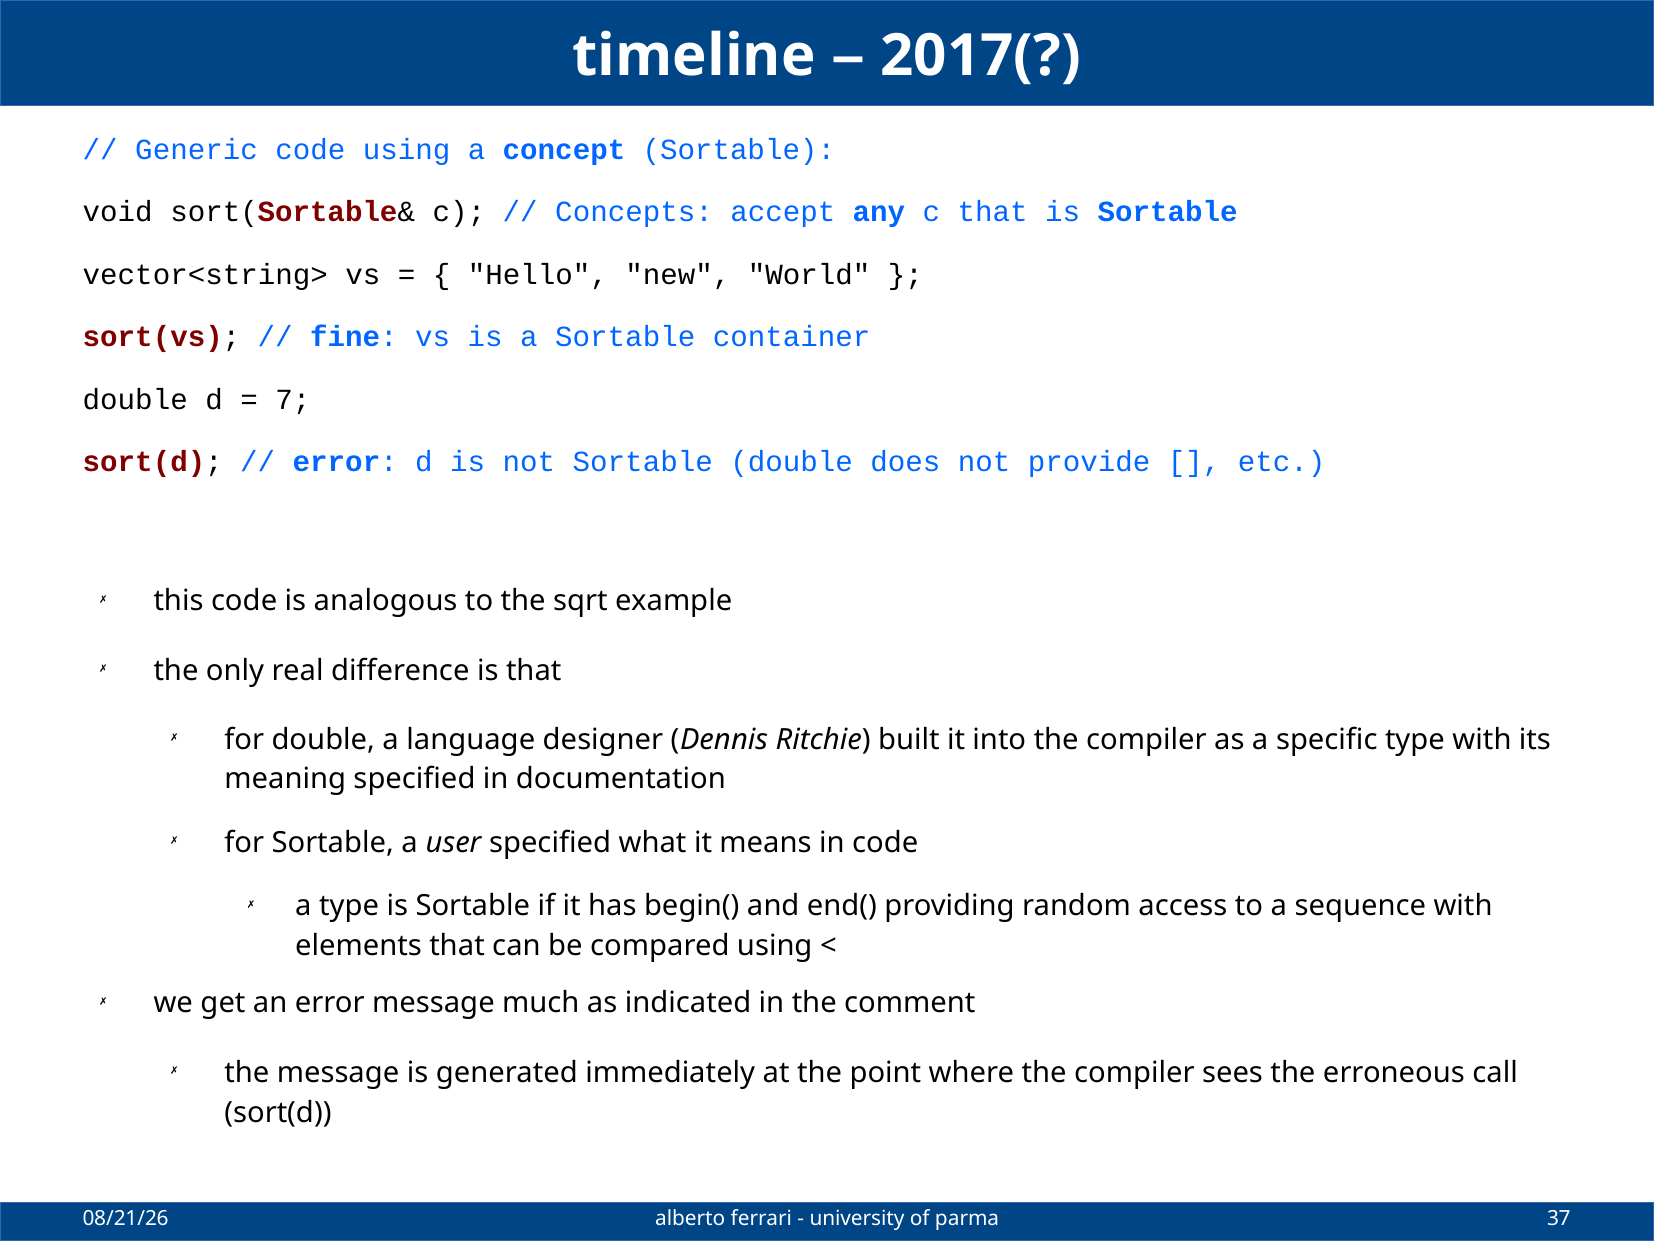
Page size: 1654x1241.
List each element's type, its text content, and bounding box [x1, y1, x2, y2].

title timeline – 2017(?) [0, 0, 1654, 106]
list // Generic code using a concept (Sortable): void sort(Sortable& c); // Concepts: accept any c that is Sortable vector<string> vs = { "Hello", "new", "World" }; sort(vs); // fine: vs is a Sortable container double d = 7; sort(d); // error: d is not Sortable (double does not provide [], etc.) this code is analogous to the sqrt example the only real difference is that for double, a language designer (Dennis Ritchie) built it into the compiler as a specific type with its meaning specified in documentation for Sortable, a user specified what it means in code a type is Sortable if it has begin() and end() providing random access to a sequence with elements that can be compared using < we get an error message much as indicated in the comment the message is generated immediately at the point where the compiler sees the erroneous call (sort(d)) [82, 135, 1571, 1156]
